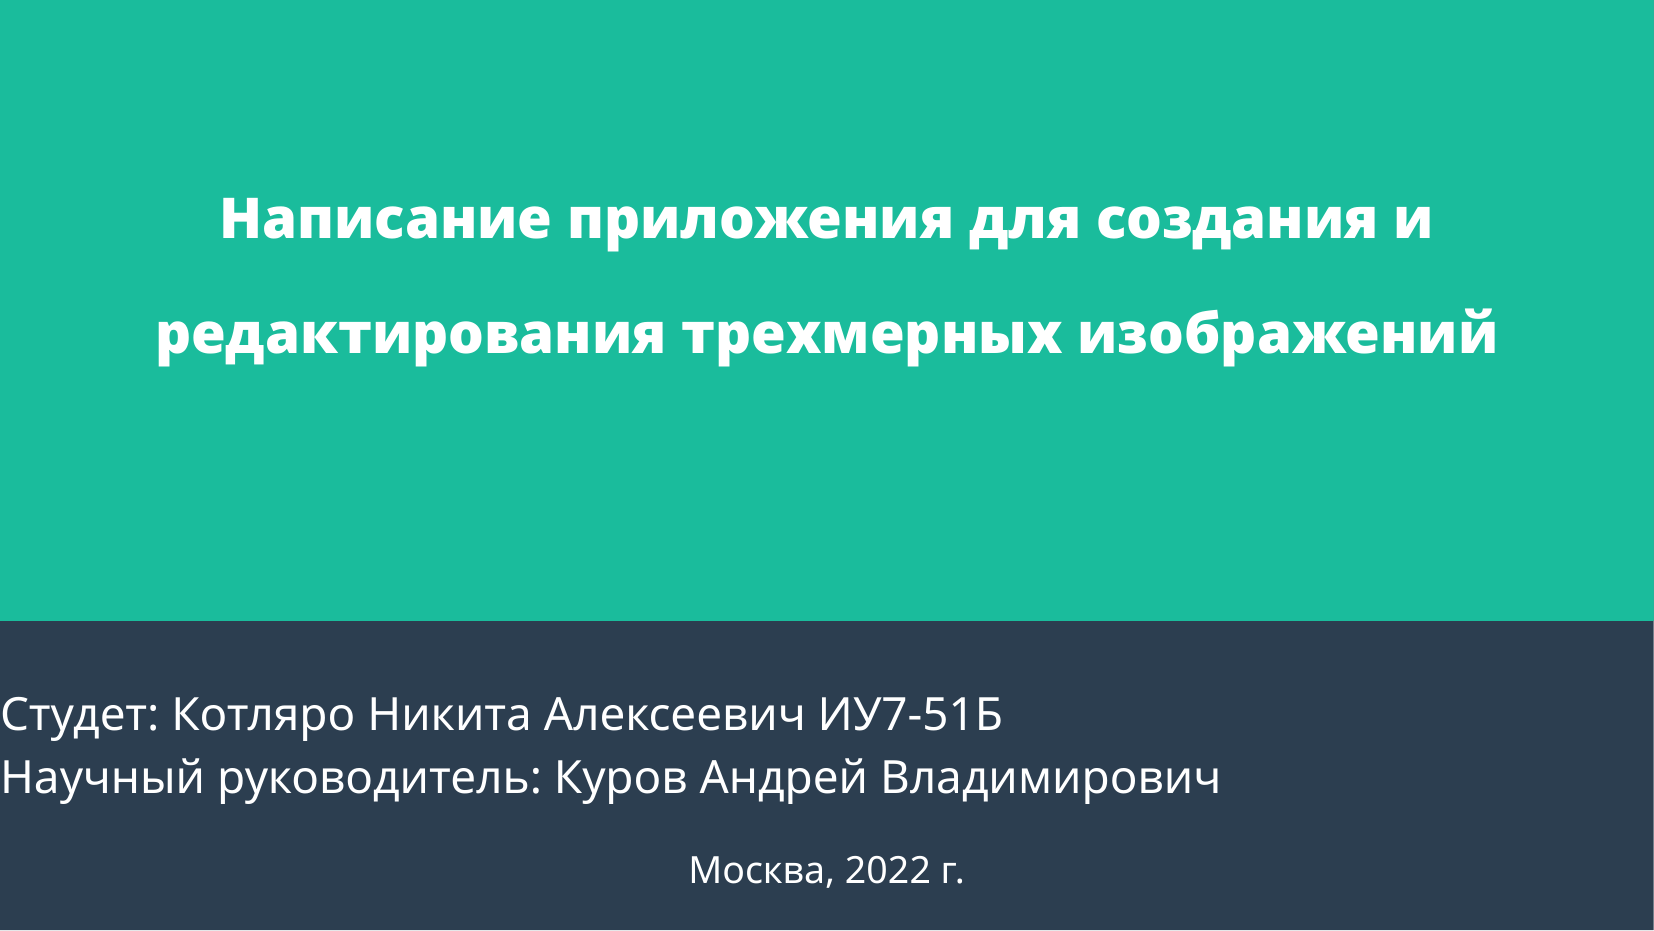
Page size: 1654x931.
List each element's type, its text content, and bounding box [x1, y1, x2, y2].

title Написание приложения для создания и редактирования трехмерных изображений [0, 134, 1654, 376]
subtitle Студет: Котляро Никита Алексеевич ИУ7-51Б Научный руководитель: Куров Андрей Владимирович [0, 622, 1536, 808]
text_box Москва, 2022 г. [0, 808, 1654, 931]
